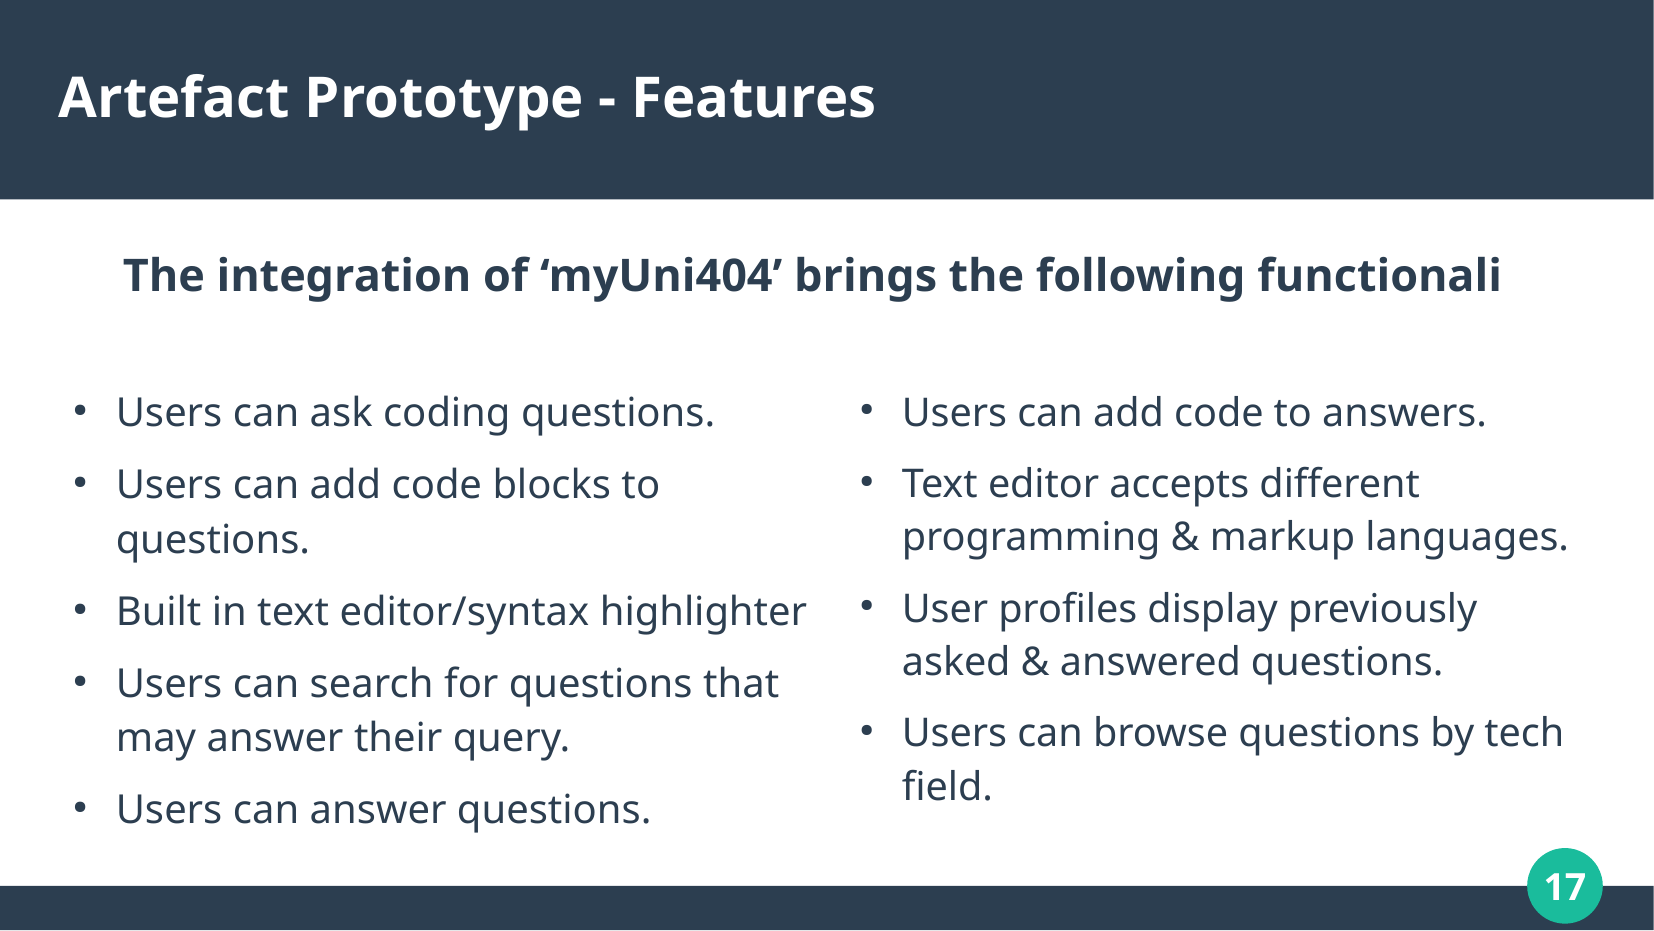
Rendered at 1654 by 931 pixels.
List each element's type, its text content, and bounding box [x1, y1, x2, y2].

list Users can add code to answers. Text editor accepts different programming & markup languages. User profiles display previously asked & answered questions. Users can browse questions by tech field. [845, 383, 1596, 857]
list Users can ask coding questions. Users can add code blocks to questions. Built in text editor/syntax highlighter Users can search for questions that may answer their query. Users can answer questions. [59, 383, 809, 857]
title Artefact Prototype - Features [59, 37, 1595, 155]
list The integration of ‘myUni404’ brings the following functionali [59, 243, 1596, 355]
